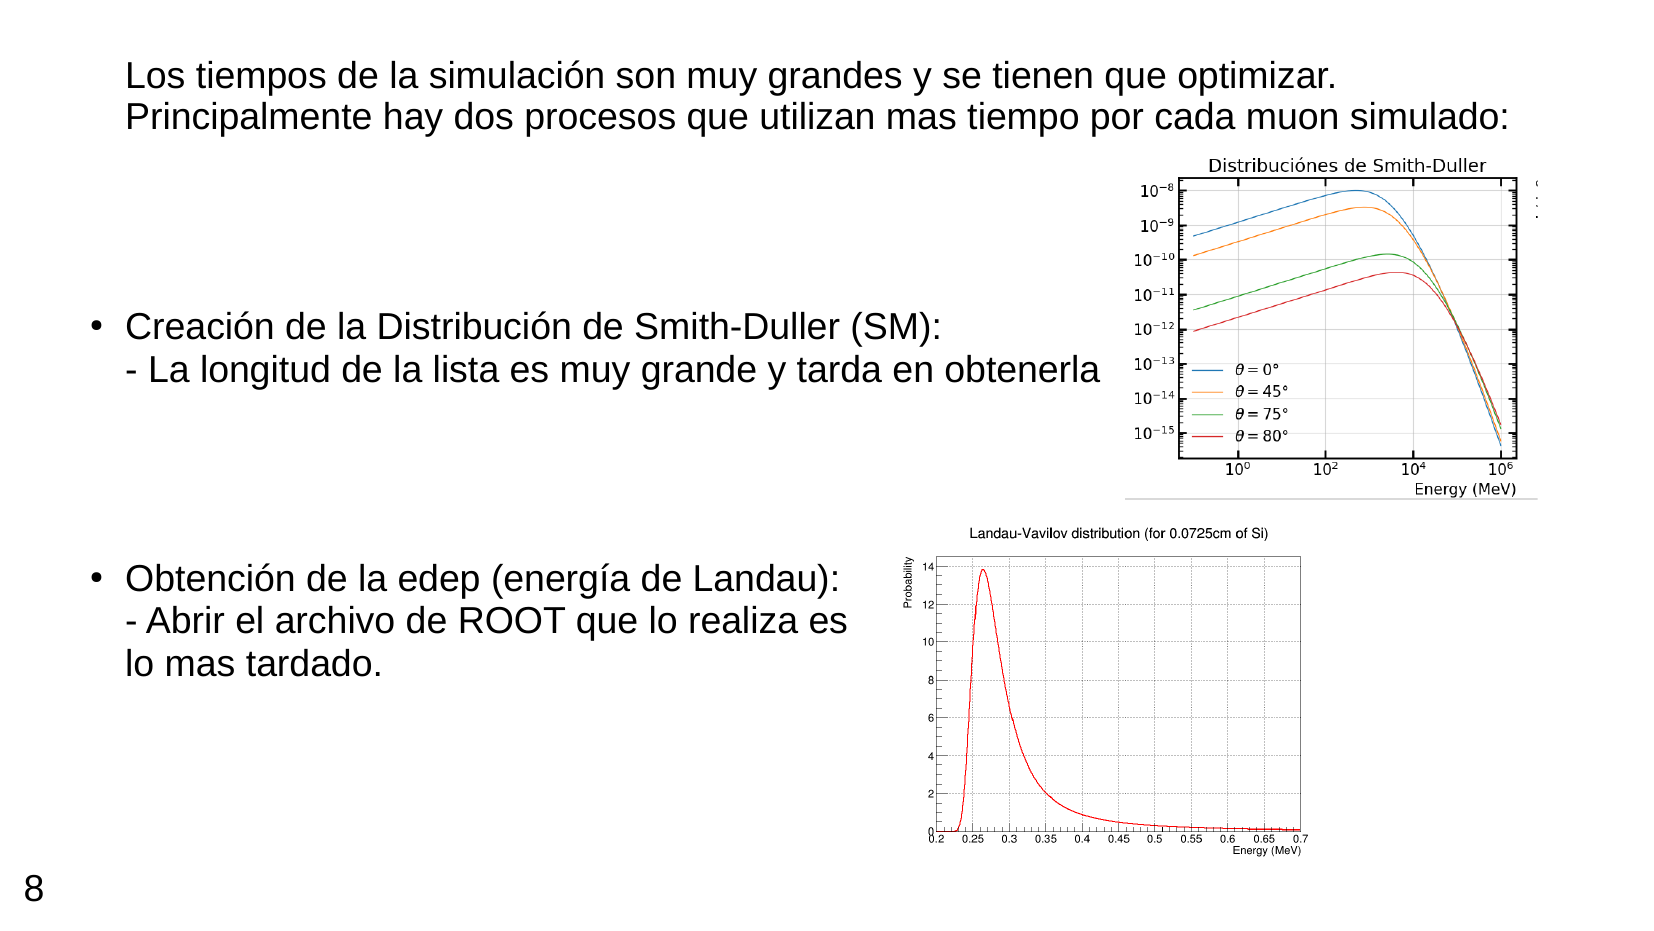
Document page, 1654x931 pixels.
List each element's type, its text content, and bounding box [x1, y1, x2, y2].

text_box Los tiempos de la simulación son muy grandes y se tienen que optimizar. Principalmente hay dos procesos que utilizan mas tiempo por cada muon simulado: Creación de la Distribución de Smith-Duller (SM): - La longitud de la lista es muy grande y tarda en obtenerla Obtención de la edep (energía de Landau): - Abrir el archivo de ROOT que lo realiza es lo mas tardado. [75, 46, 1579, 776]
picture [900, 524, 1313, 860]
picture [1125, 150, 1538, 500]
text_box <number> [8, 860, 638, 931]
